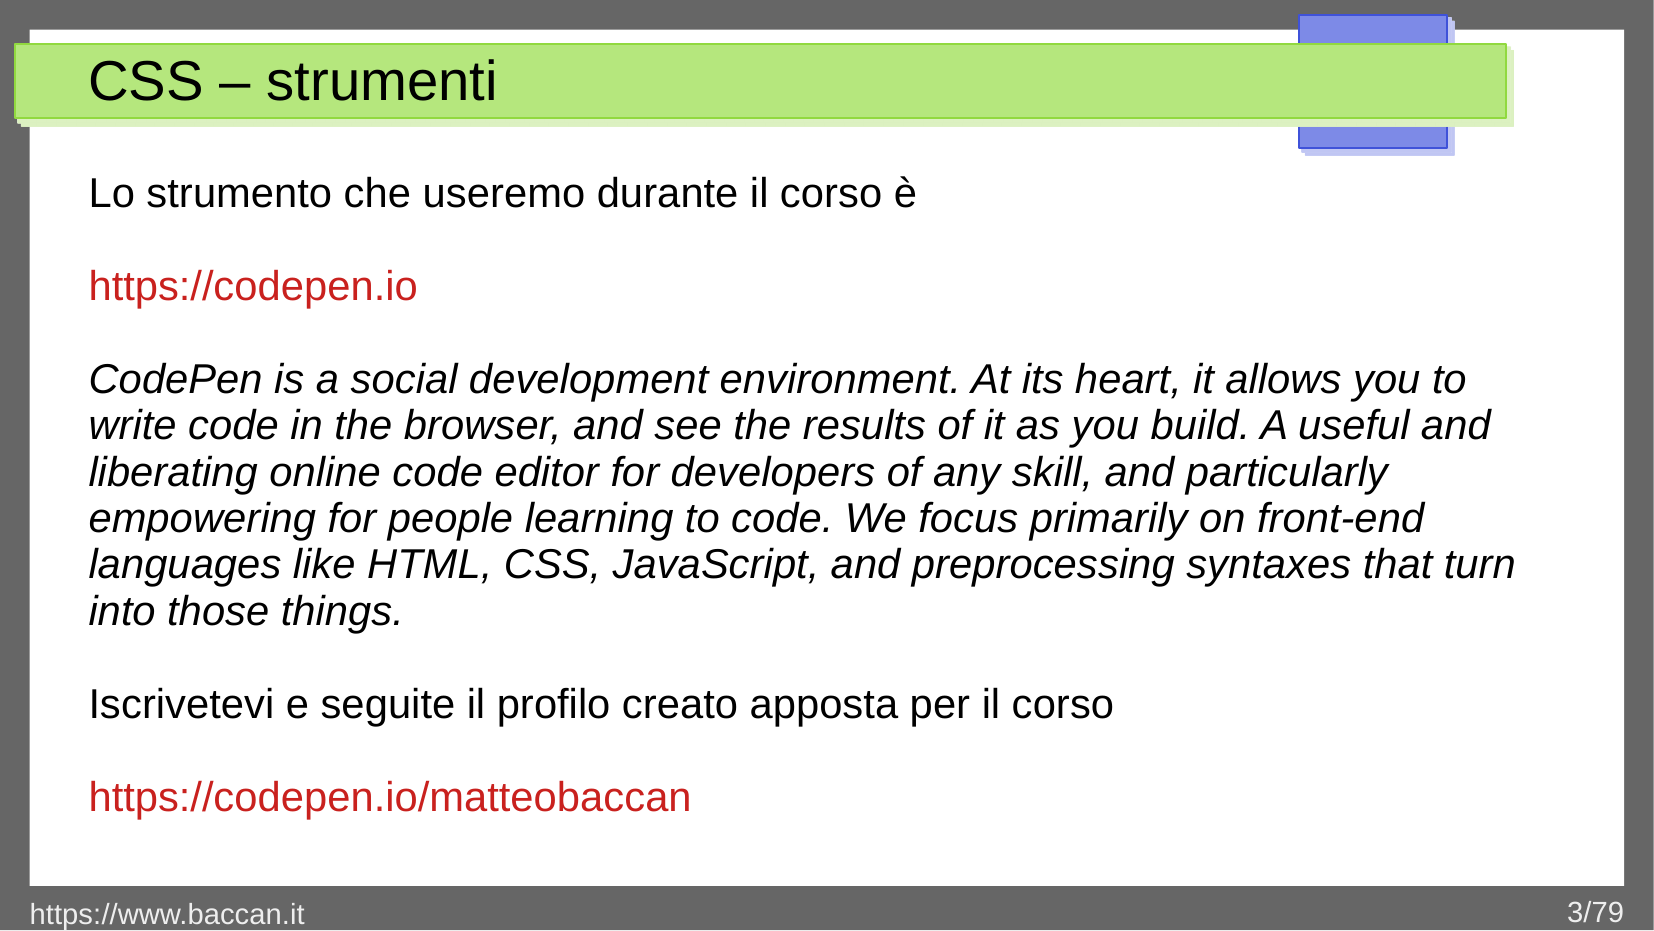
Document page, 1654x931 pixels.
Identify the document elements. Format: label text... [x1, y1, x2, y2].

text_box Lo strumento che useremo durante il corso è https://codepen.io CodePen is a social development environment. At its heart, it allows you to write code in the browser, and see the results of it as you build. A useful and liberating online code editor for developers of any skill, and particularly empowering for people learning to code. We focus primarily on front-end languages like HTML, CSS, JavaScript, and preprocessing syntaxes that turn into those things. Iscrivetevi e seguite il profilo creato apposta per il corso https://codepen.io/matteobaccan [88, 169, 1565, 821]
title CSS – strumenti [88, 44, 1506, 119]
